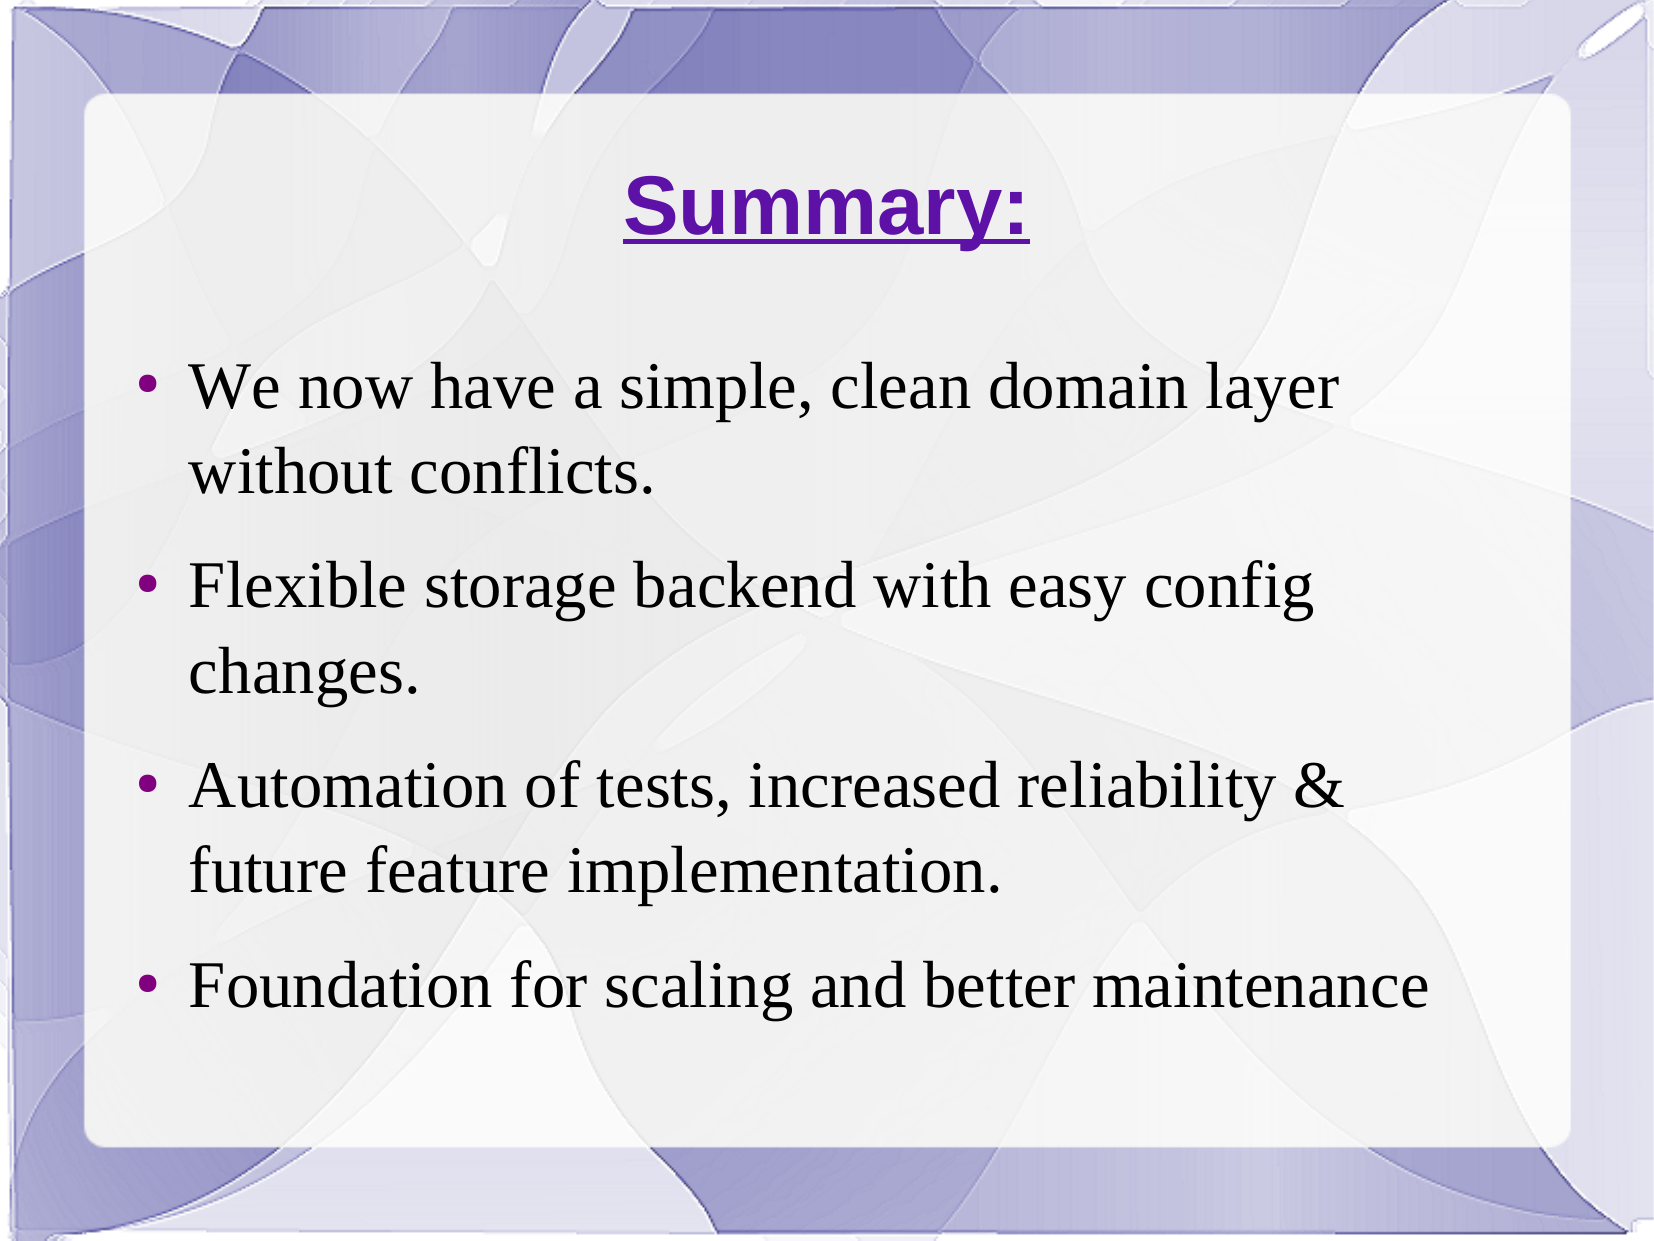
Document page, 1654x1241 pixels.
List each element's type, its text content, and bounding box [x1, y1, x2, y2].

picture [0, 0, 1654, 1241]
title Summary: [82, 102, 1571, 310]
list We now have a simple, clean domain layer without conflicts. Flexible storage backend with easy config changes. Automation of tests, increased reliability & future feature implementation. Foundation for scaling and better maintenance [118, 337, 1512, 1126]
